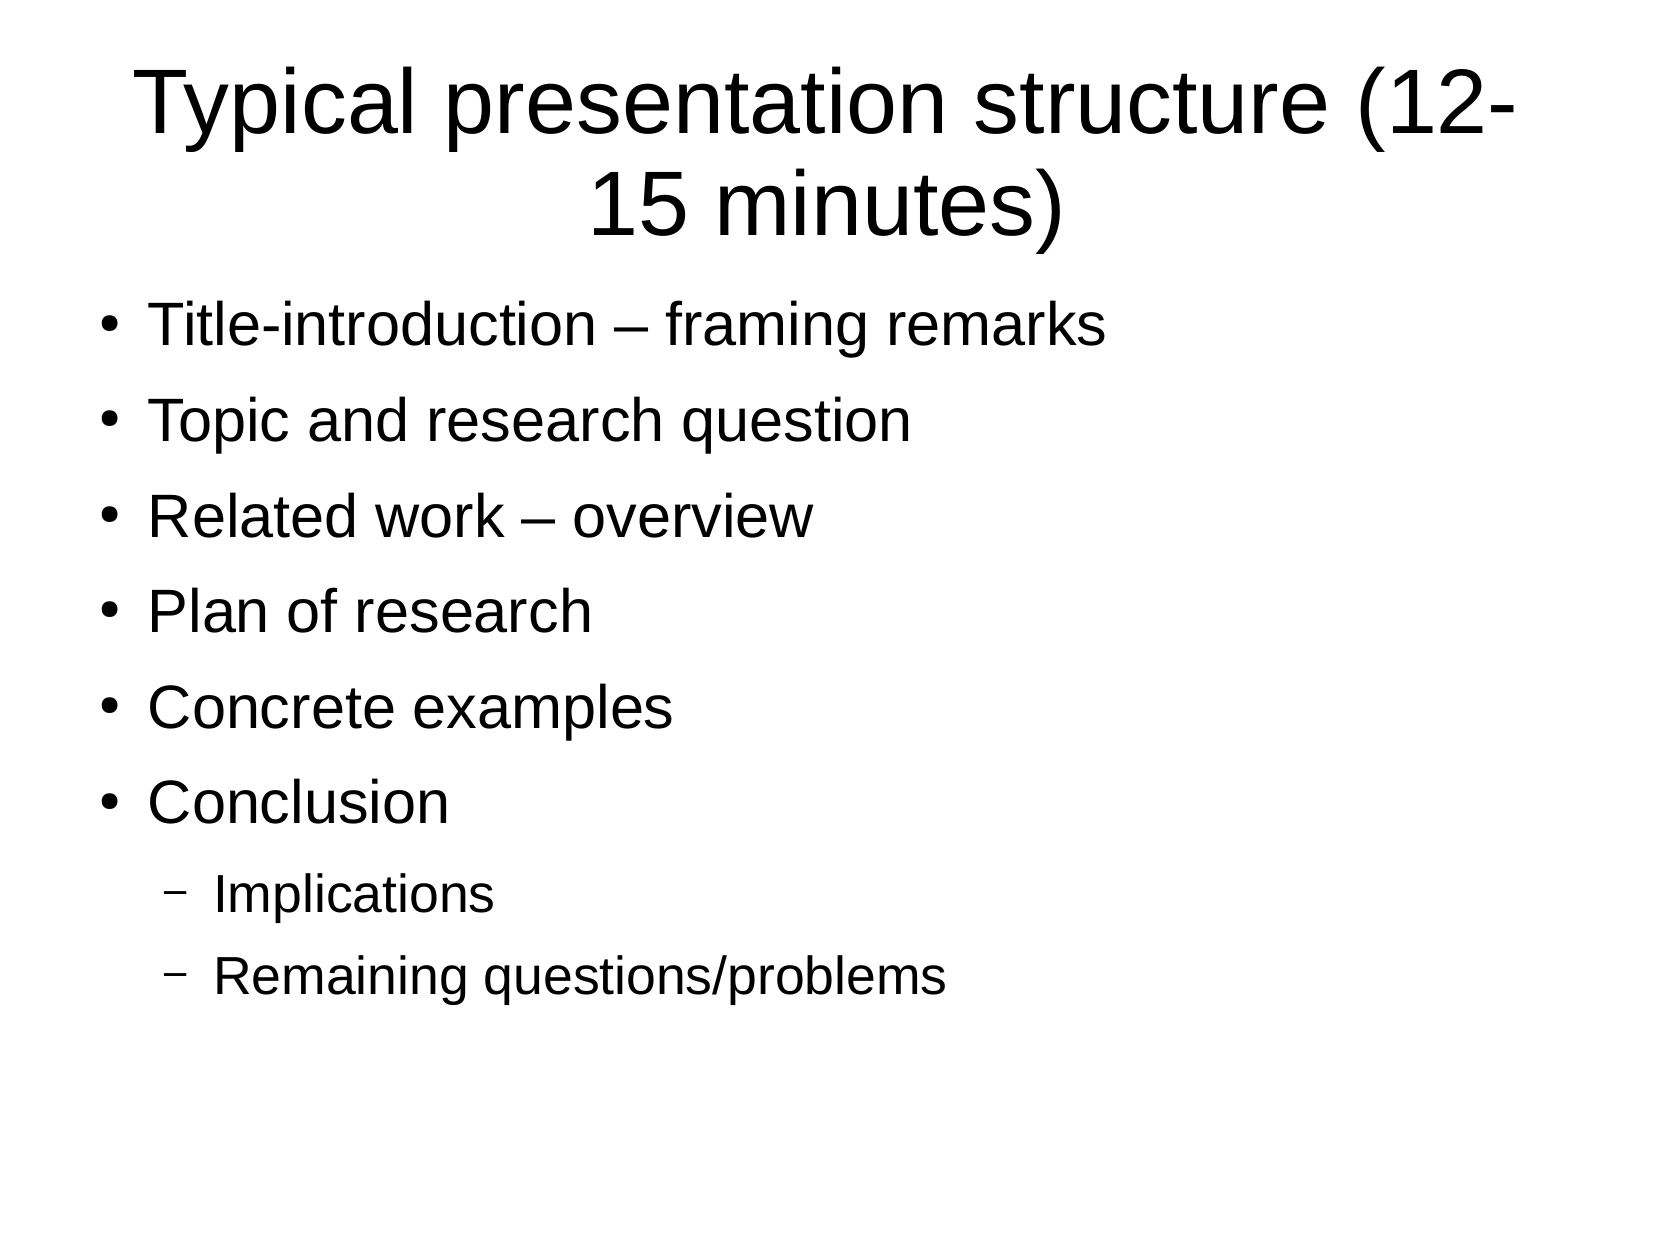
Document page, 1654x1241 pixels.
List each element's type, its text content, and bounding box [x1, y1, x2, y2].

list Title-introduction – framing remarks Topic and research question Related work – overview Plan of research Concrete examples Conclusion Implications Remaining questions/problems [82, 290, 1571, 1010]
title Typical presentation structure (12-15 minutes) [82, 49, 1571, 257]
